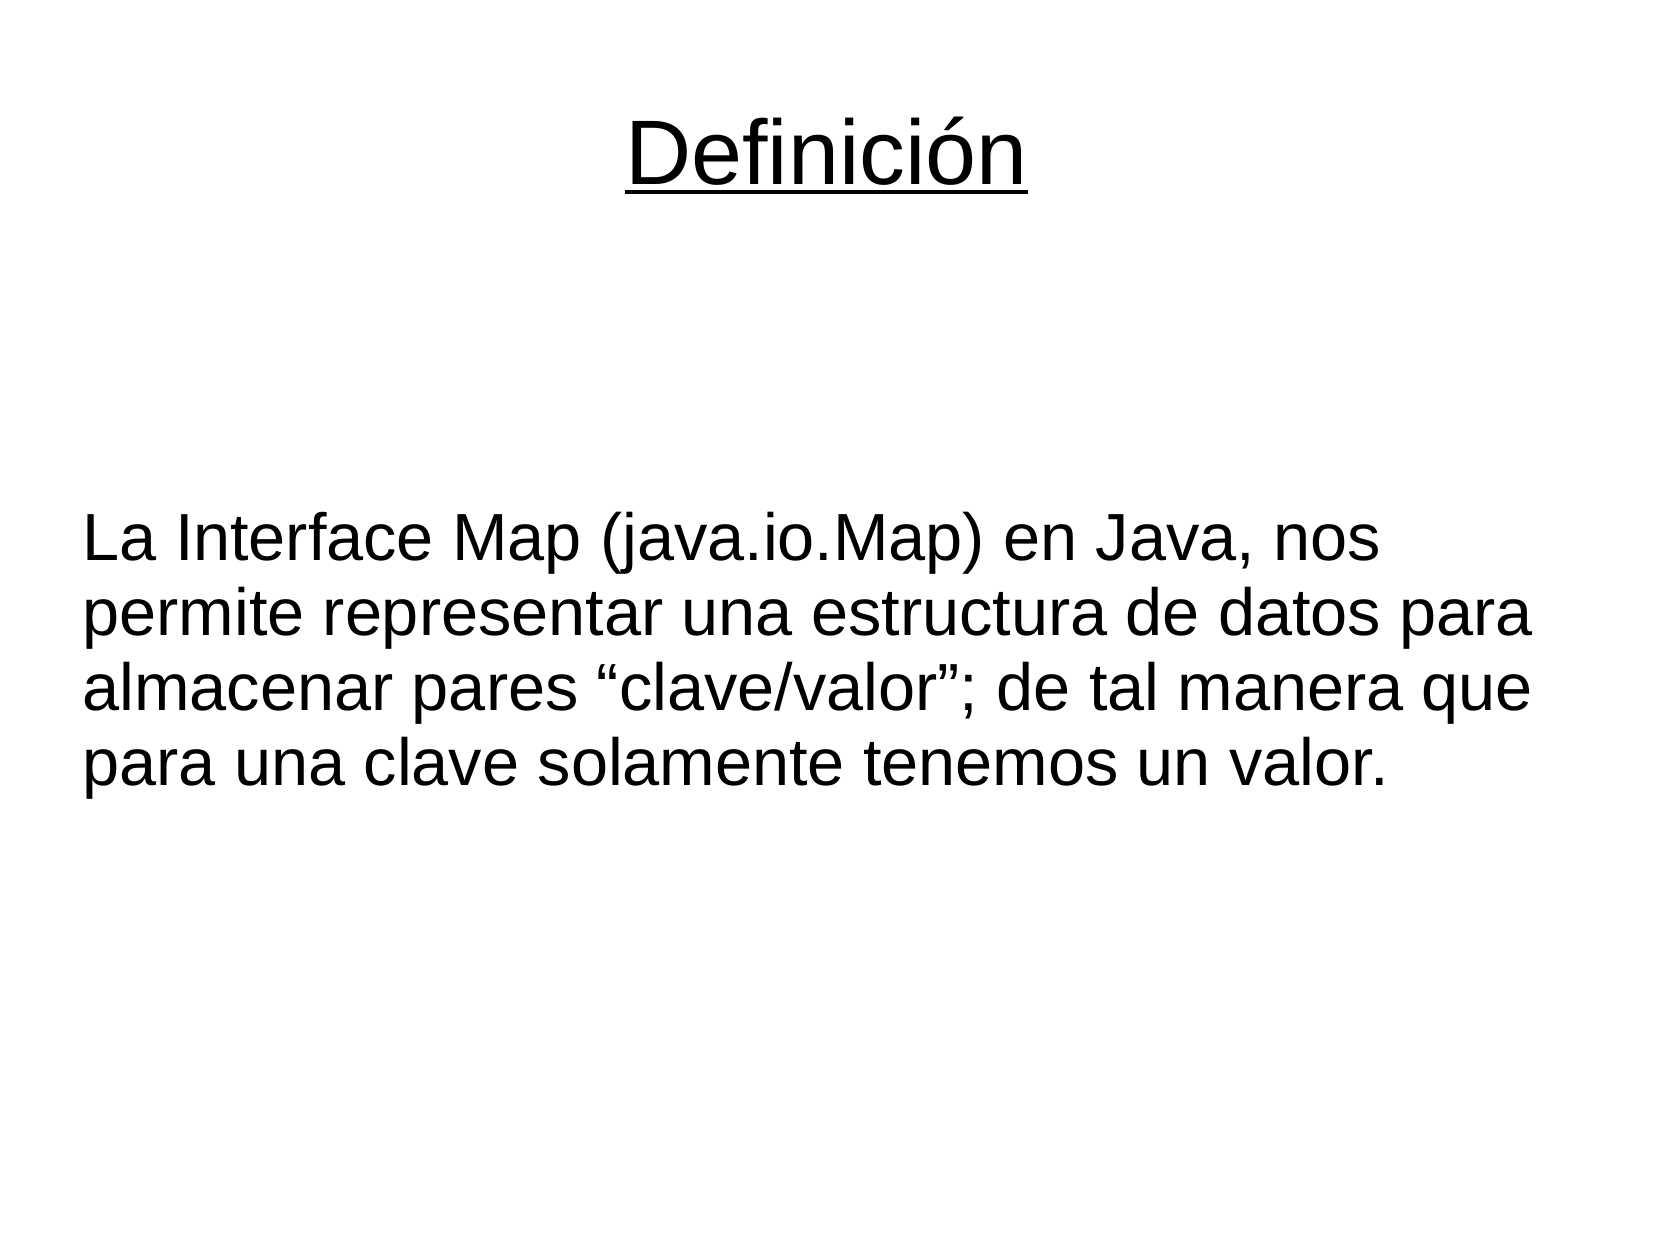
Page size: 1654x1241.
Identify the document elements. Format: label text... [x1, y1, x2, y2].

title Definición [82, 49, 1571, 257]
subtitle La Interface Map (java.io.Map) en Java, nos permite representar una estructura de datos para almacenar pares “clave/valor”; de tal manera que para una clave solamente tenemos un valor. [82, 290, 1571, 1010]
